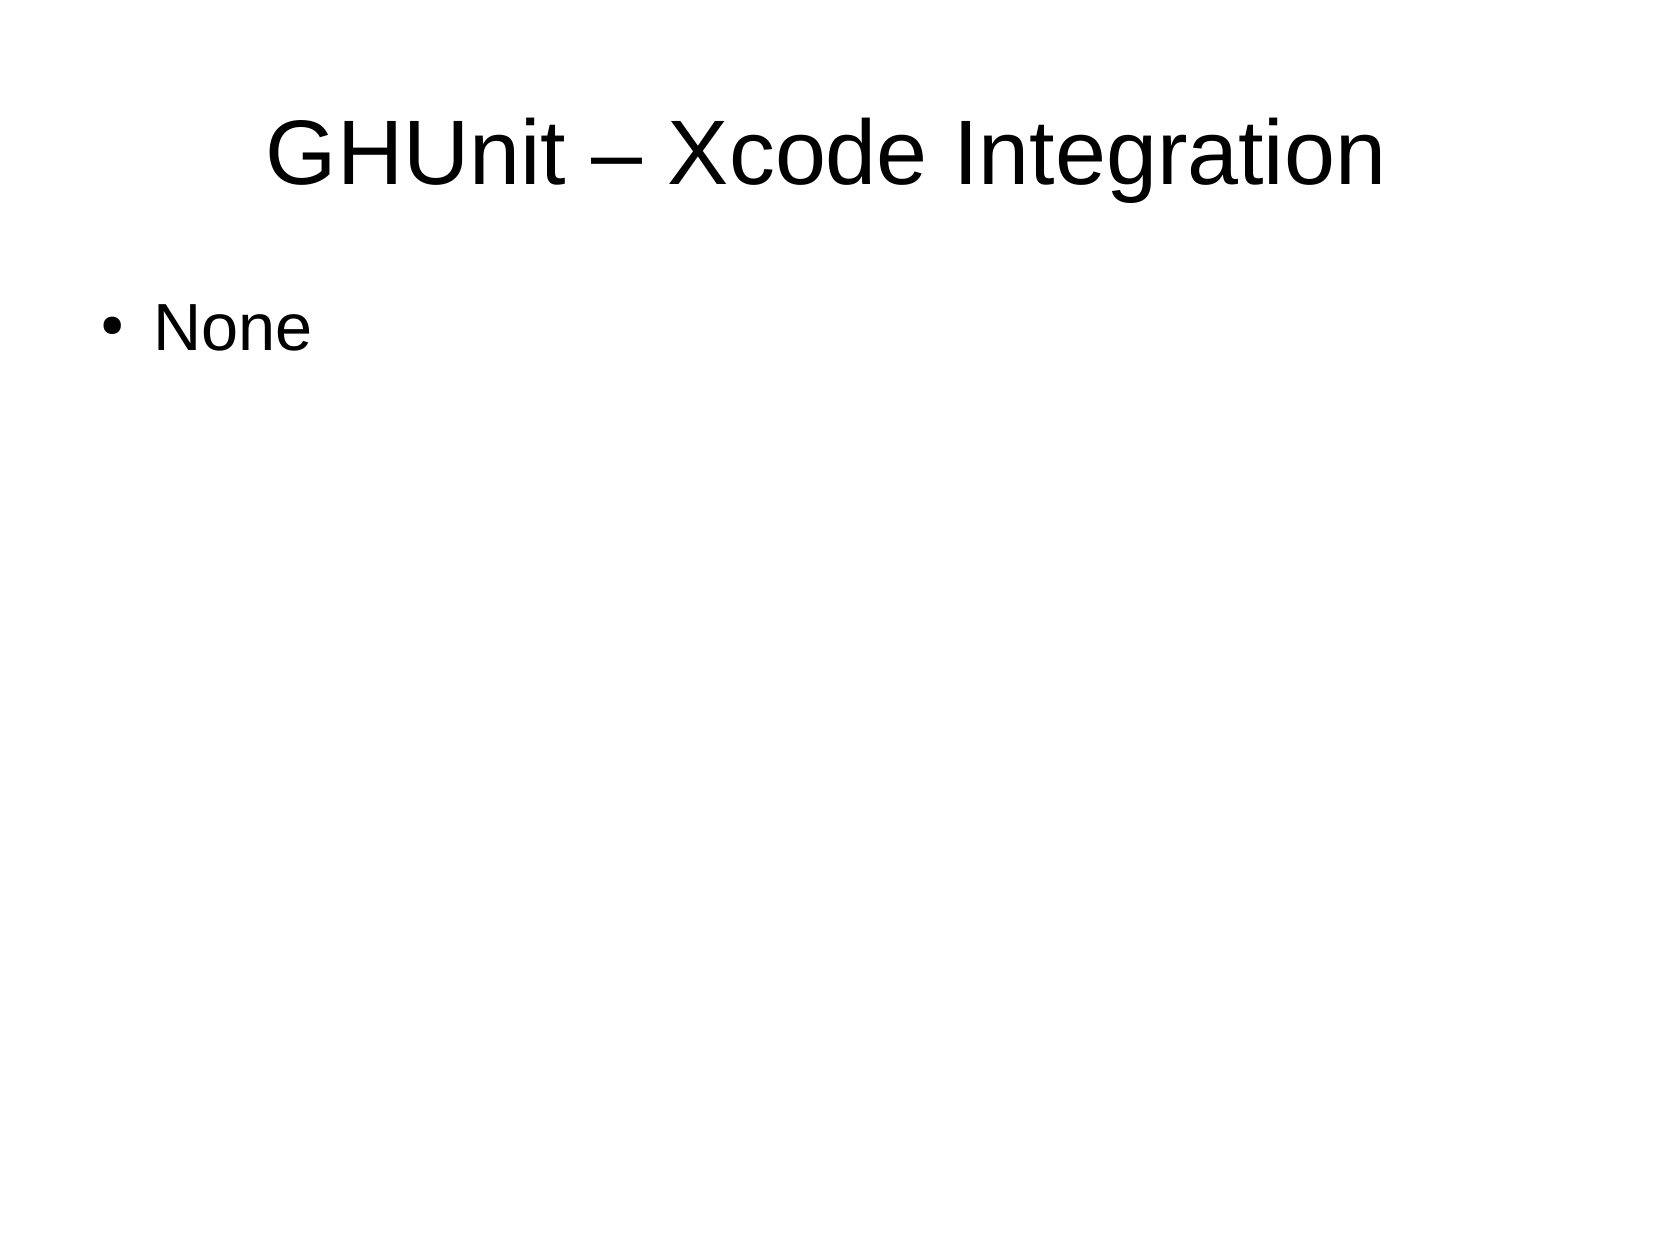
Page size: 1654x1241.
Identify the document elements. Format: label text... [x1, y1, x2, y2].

title GHUnit – Xcode Integration [82, 49, 1571, 257]
list None [82, 290, 1571, 1109]
